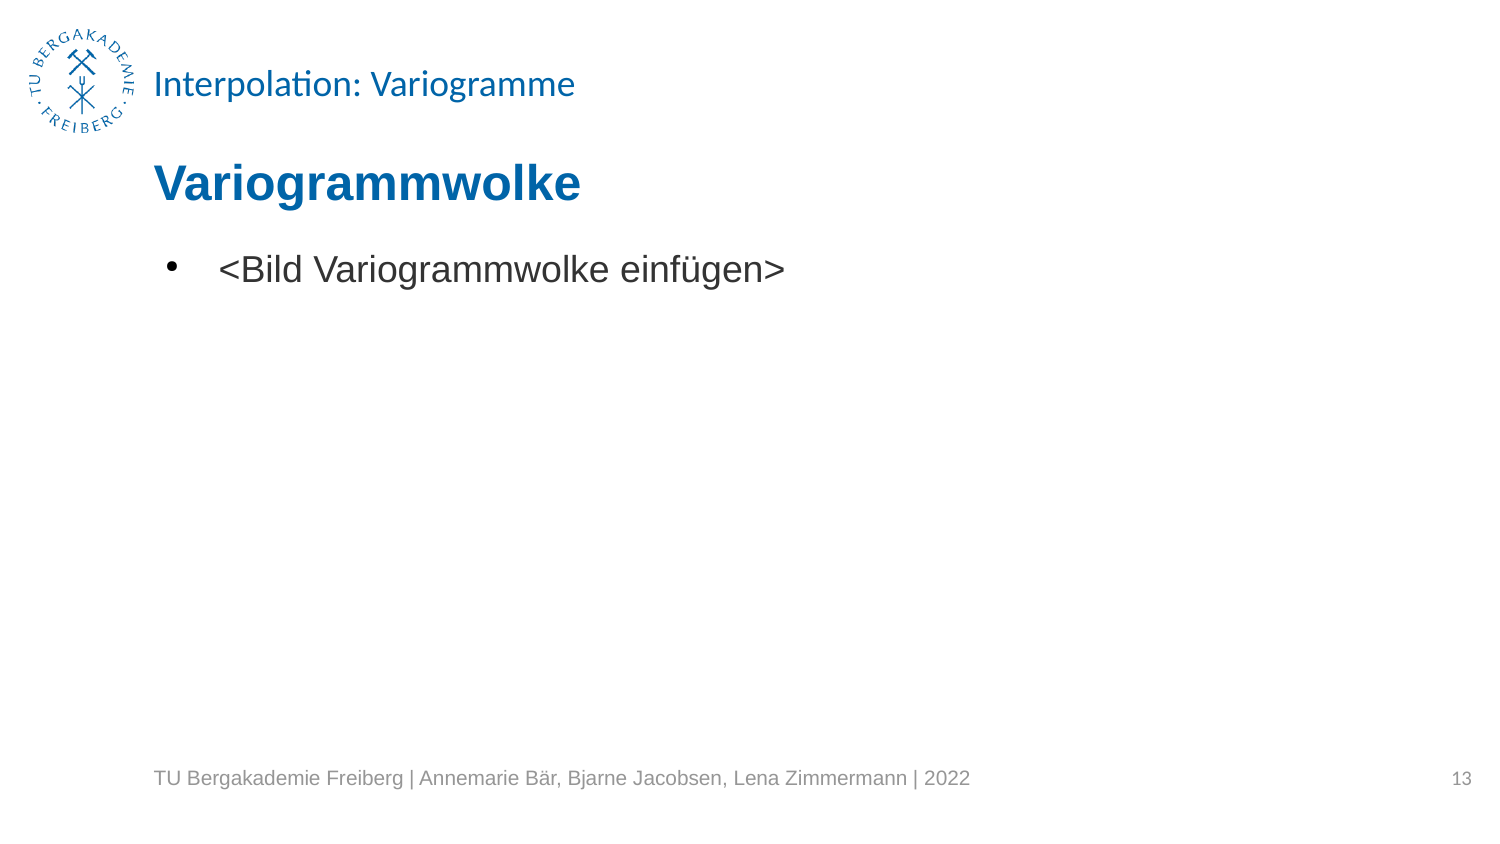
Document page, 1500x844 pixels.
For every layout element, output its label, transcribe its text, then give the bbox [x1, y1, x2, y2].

slide_number <Foliennummer> [1352, 764, 1473, 825]
picture [29, 29, 134, 133]
title Interpolation: Variogramme [153, 29, 1353, 133]
list Variogrammwolke [153, 150, 1353, 221]
footer TU Bergakademie Freiberg | Annemarie Bär, Bjarne Jacobsen, Lena Zimmermann | 2022 [153, 764, 1353, 824]
list <Bild Variogrammwolke einfügen> [147, 244, 1347, 706]
